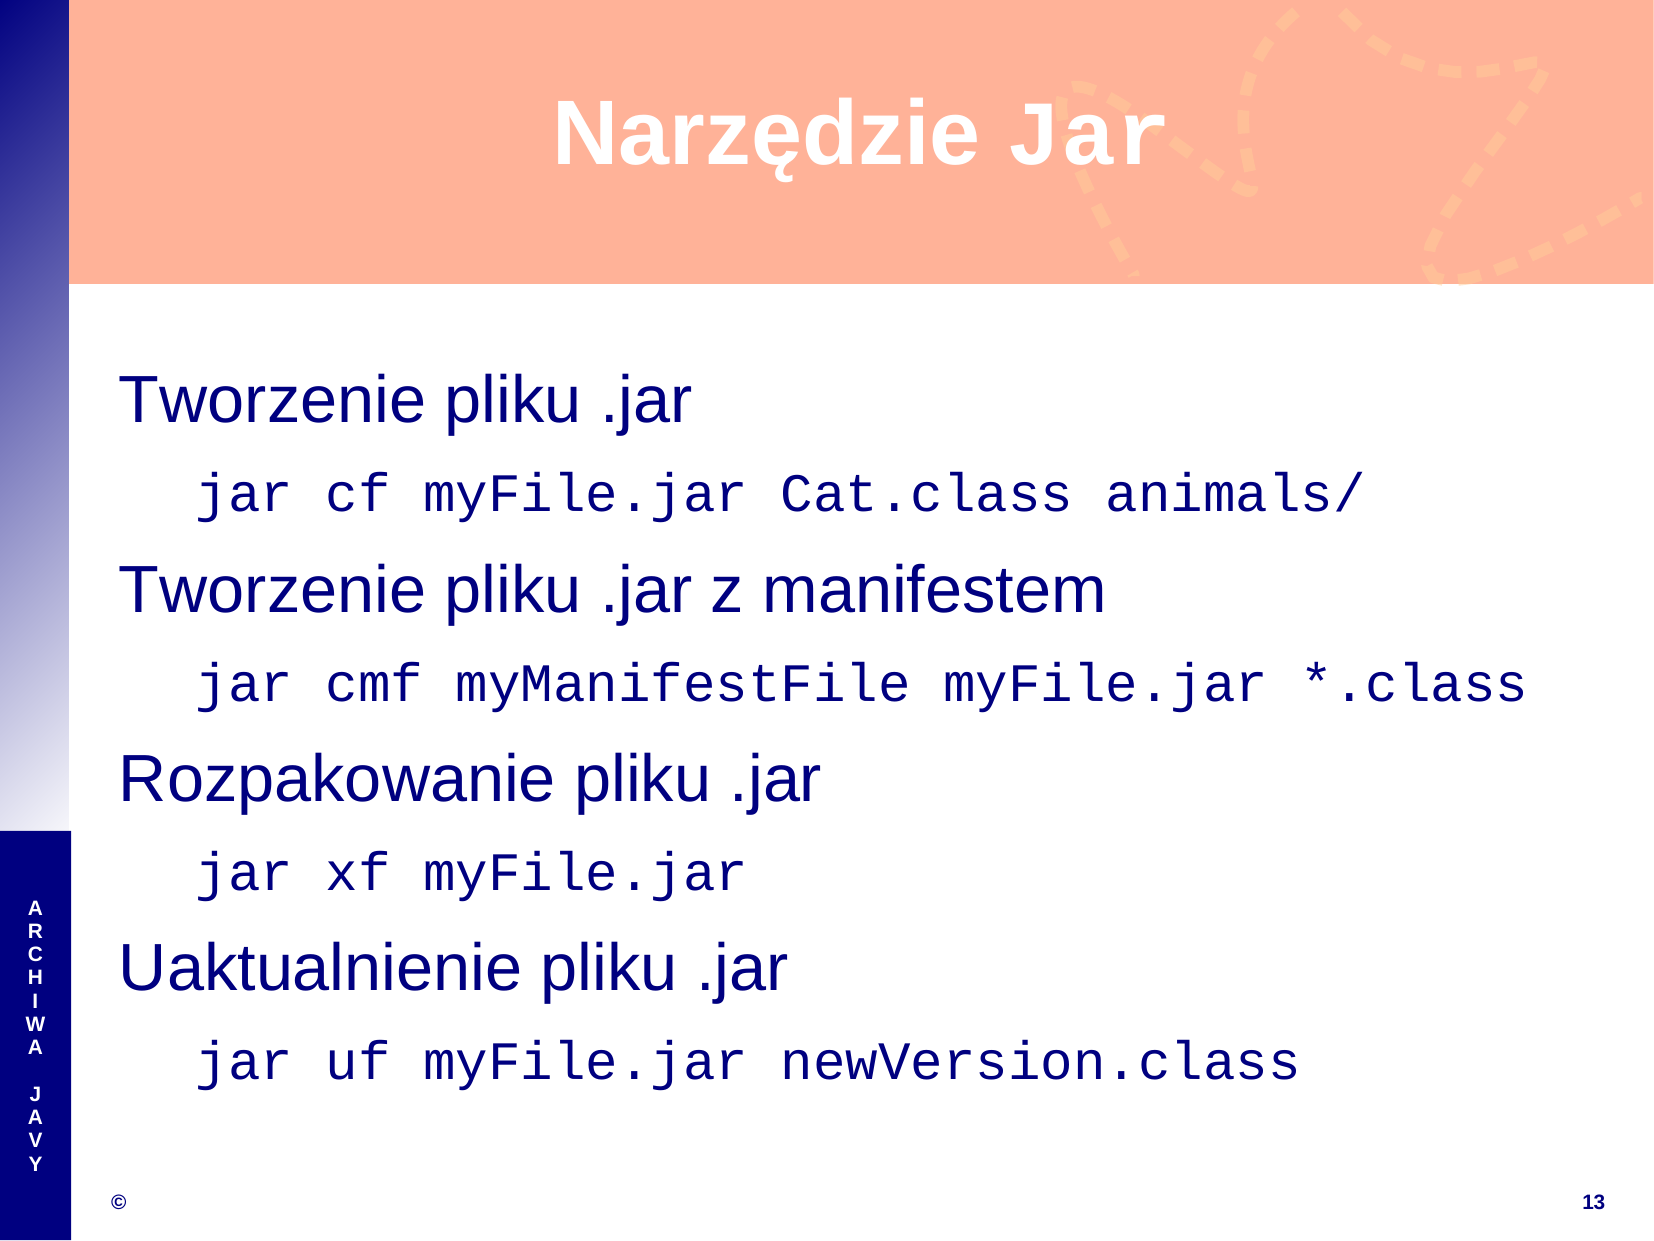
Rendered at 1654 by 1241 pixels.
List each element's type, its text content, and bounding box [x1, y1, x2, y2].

title Narzędzie Jar [70, 33, 1654, 241]
text_box A R C H I W A J A V Y [0, 831, 71, 1241]
list Tworzenie pliku .jar jar cf myFile.jar Cat.class animals/ Tworzenie pliku .jar z manifestem jar cmf myManifestFile myFile.jar *.class Rozpakowanie pliku .jar jar xf myFile.jar Uaktualnienie pliku .jar jar uf myFile.jar newVersion.class [124, 362, 1600, 1082]
